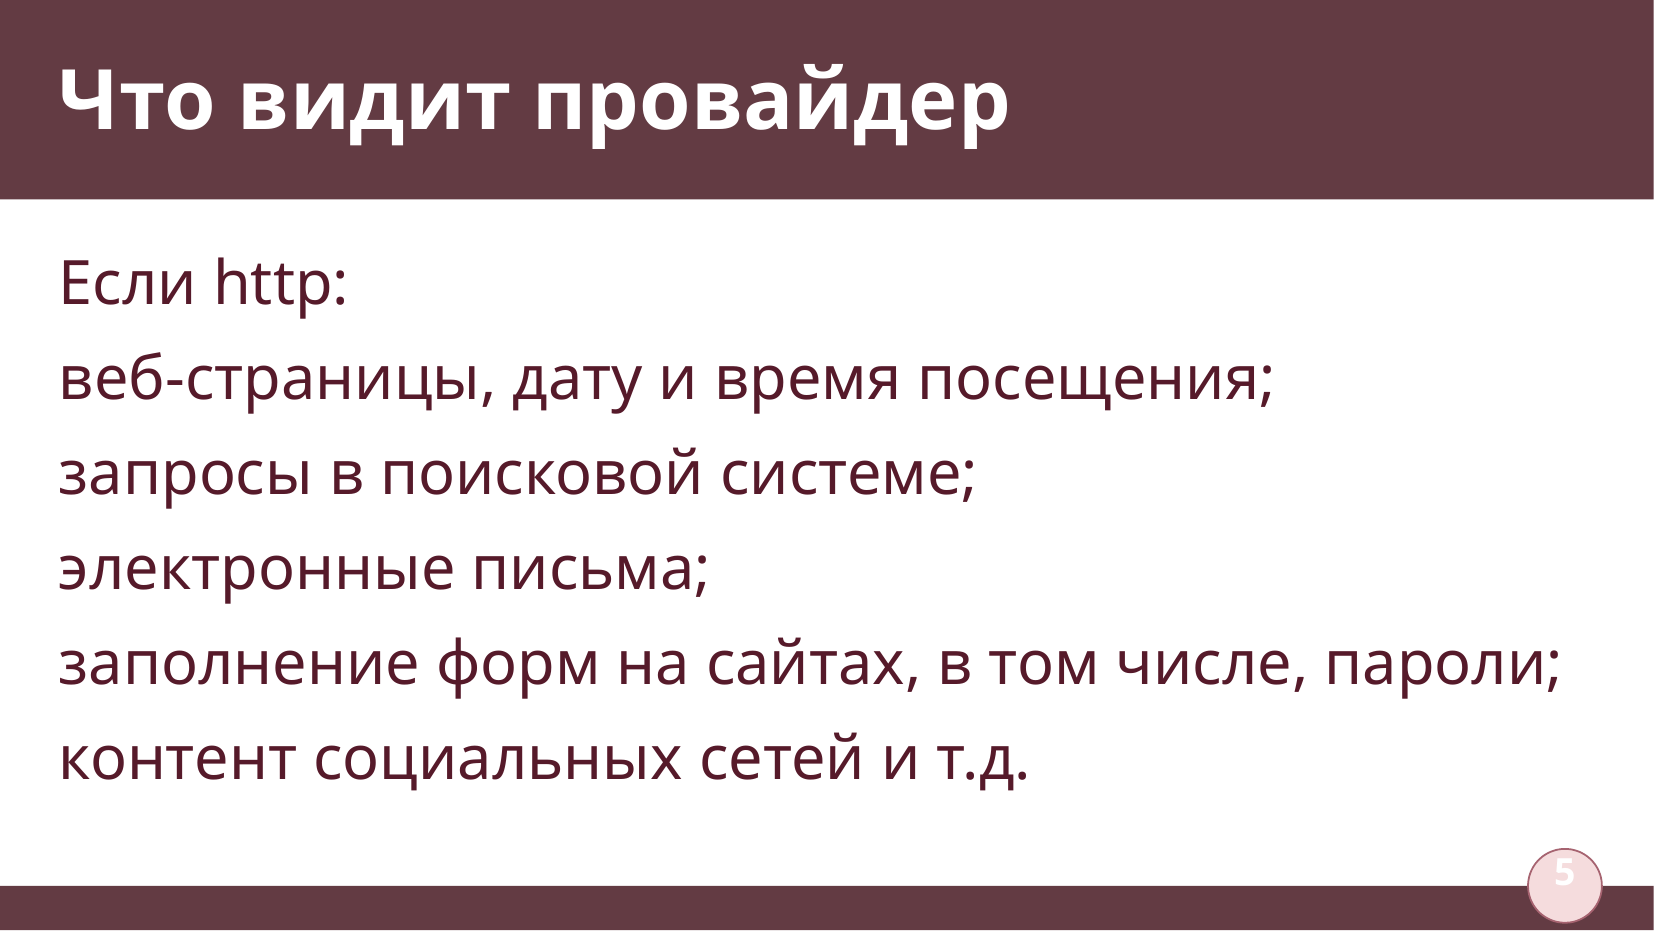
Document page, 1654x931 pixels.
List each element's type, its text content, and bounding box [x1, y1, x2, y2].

list Если http: веб-страницы, дату и время посещения; запросы в поисковой системе; электронные письма; заполнение форм на сайтах, в том числе, пароли; контент социальных сетей и т.д. [59, 243, 1595, 864]
title Что видит провайдер [59, 37, 1595, 156]
